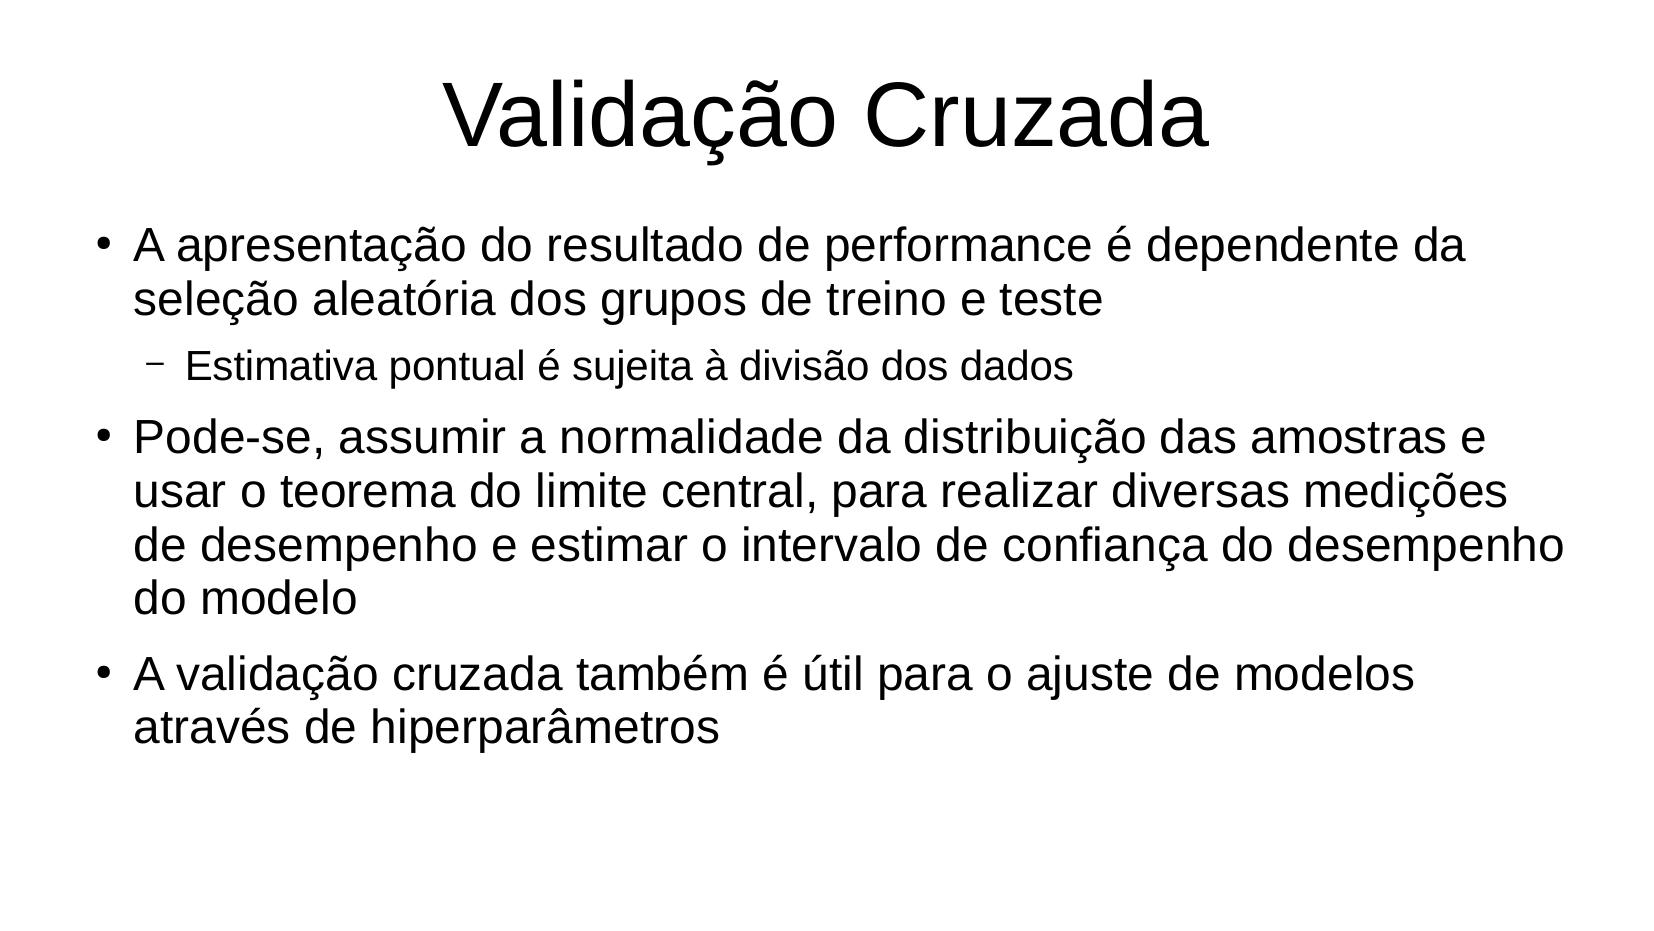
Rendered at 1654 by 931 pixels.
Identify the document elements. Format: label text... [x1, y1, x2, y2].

title Validação Cruzada [82, 37, 1571, 193]
list A apresentação do resultado de performance é dependente da seleção aleatória dos grupos de treino e teste Estimativa pontual é sujeita à divisão dos dados Pode-se, assumir a normalidade da distribuição das amostras e usar o teorema do limite central, para realizar diversas medições de desempenho e estimar o intervalo de confiança do desempenho do modelo A validação cruzada também é útil para o ajuste de modelos através de hiperparâmetros [82, 217, 1571, 758]
